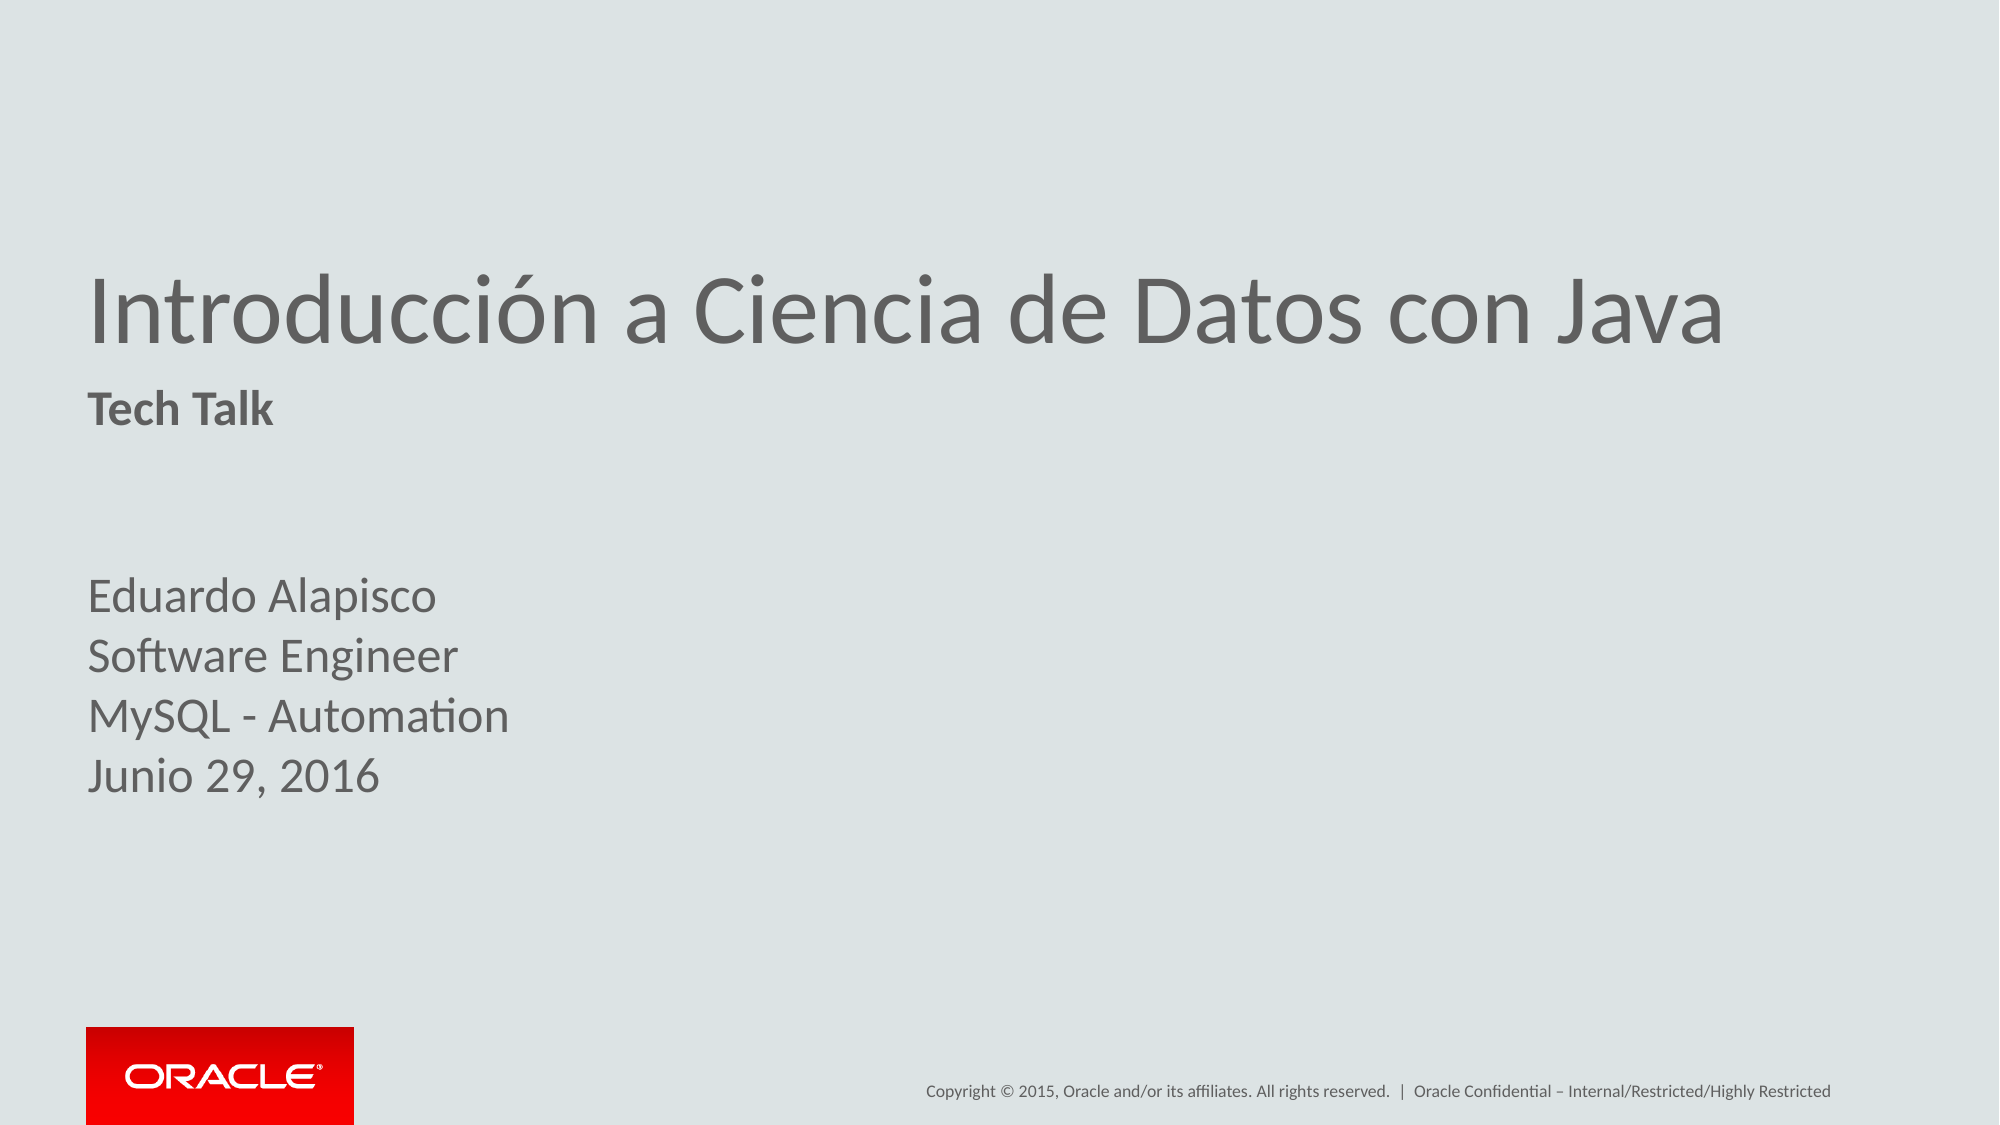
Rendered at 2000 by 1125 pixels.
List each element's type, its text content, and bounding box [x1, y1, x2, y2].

subtitle Tech Talk [87, 375, 1913, 525]
title Introducción a Ciencia de Datos con Java [87, 121, 1913, 363]
footer Oracle Confidential – Internal/Restricted/Highly Restricted [1414, 1075, 1865, 1106]
list Eduardo Alapisco Software Engineer MySQL - Automation Junio 29, 2016 [87, 562, 1913, 975]
picture [86, 1027, 354, 1125]
